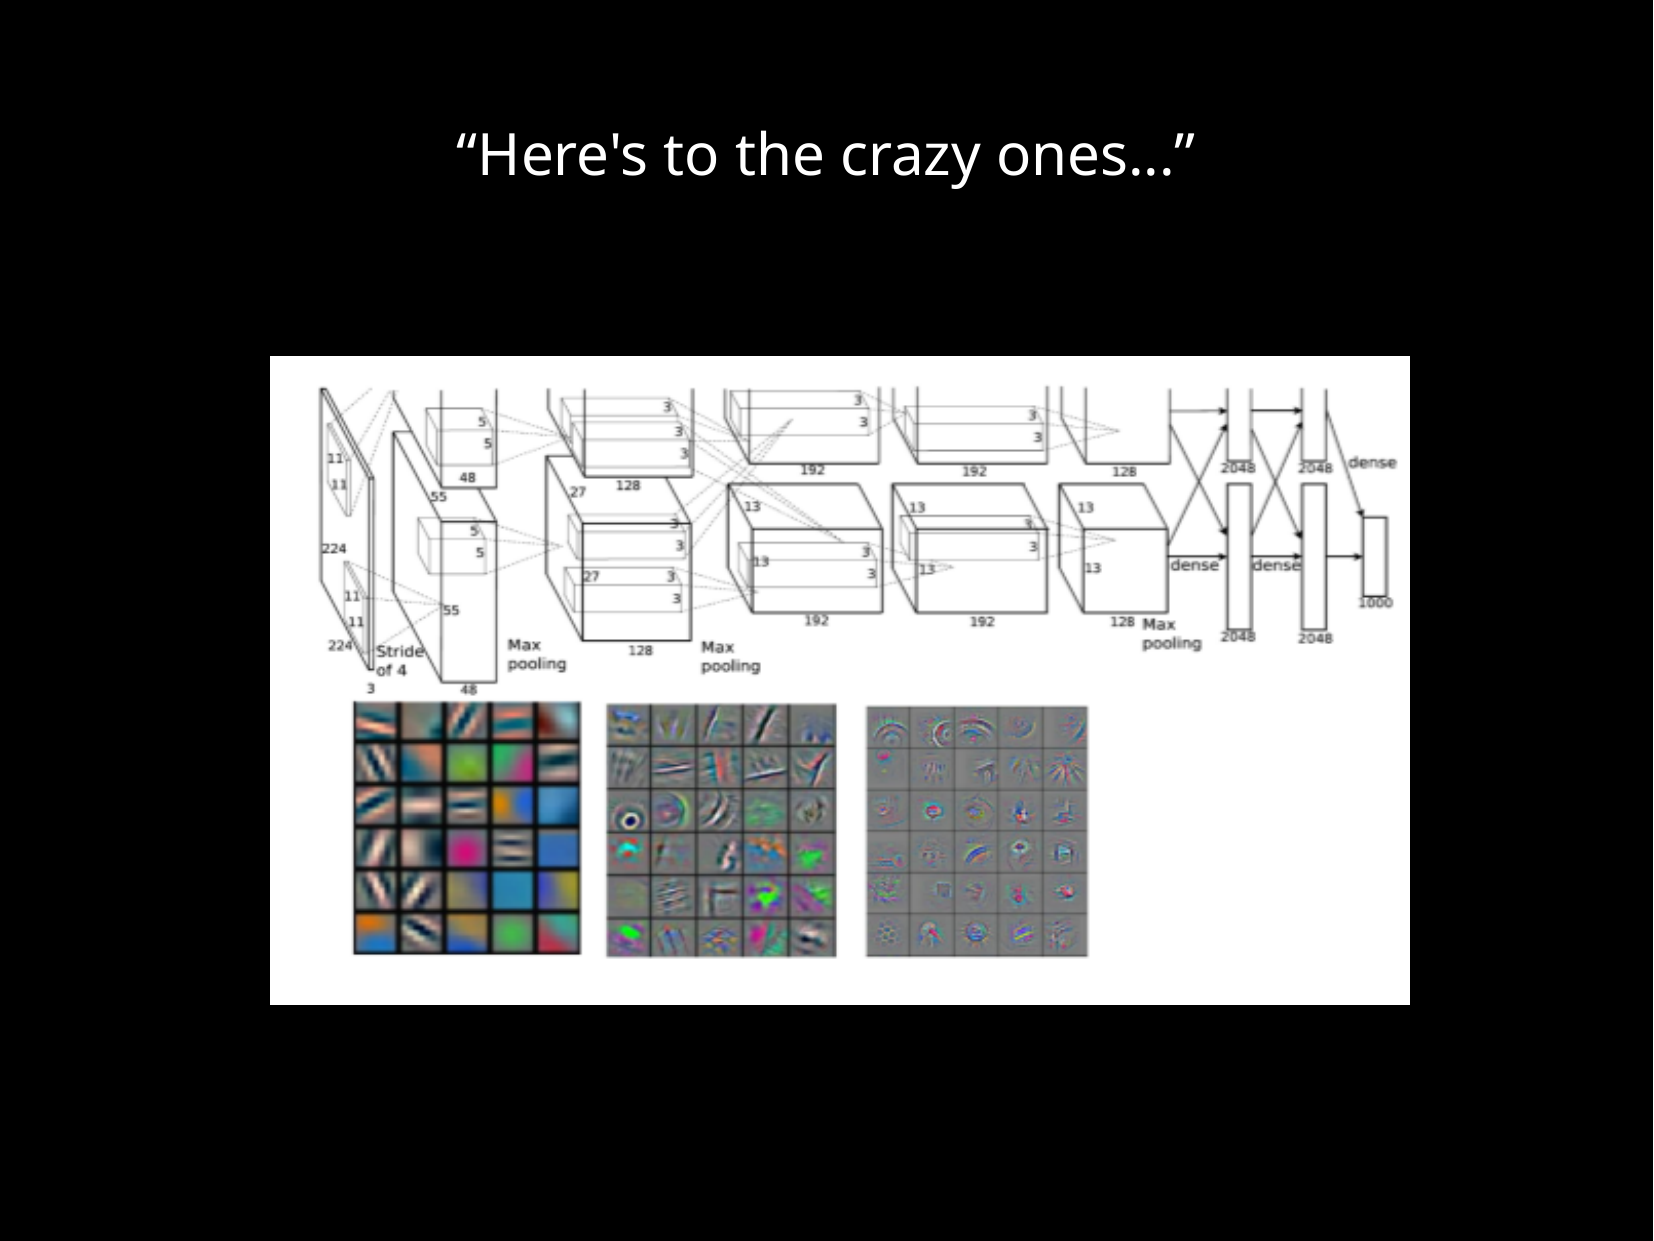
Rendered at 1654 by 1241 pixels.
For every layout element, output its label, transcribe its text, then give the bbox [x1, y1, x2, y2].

chart [270, 356, 1411, 1112]
title “Here's to the crazy ones...” [82, 49, 1571, 257]
